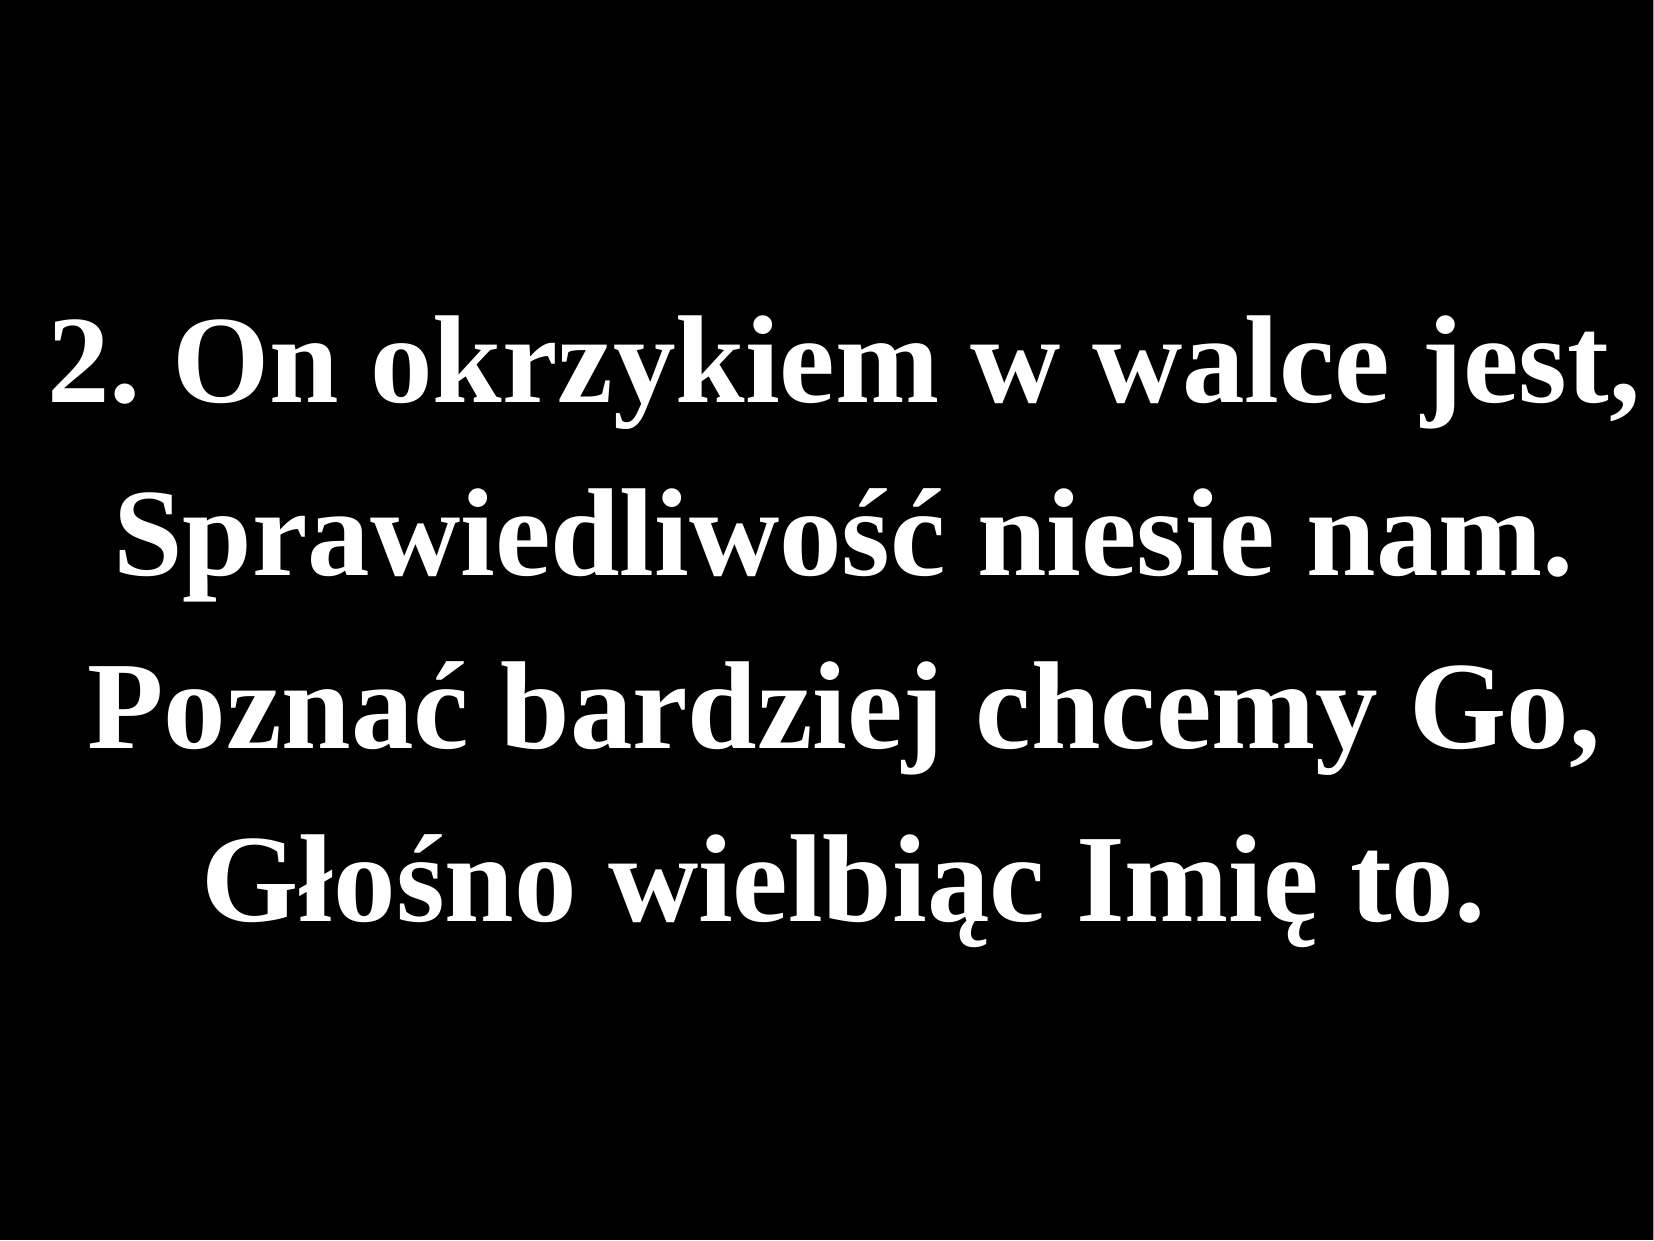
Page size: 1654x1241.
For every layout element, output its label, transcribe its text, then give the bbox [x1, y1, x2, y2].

subtitle 2. On okrzykiem w walce jest, ppp Sprawiedliwość niesie nam. ppp Poznać bardziej chcemy Go, ppp Głośno wielbiąc Imię to. [0, 0, 1654, 1241]
